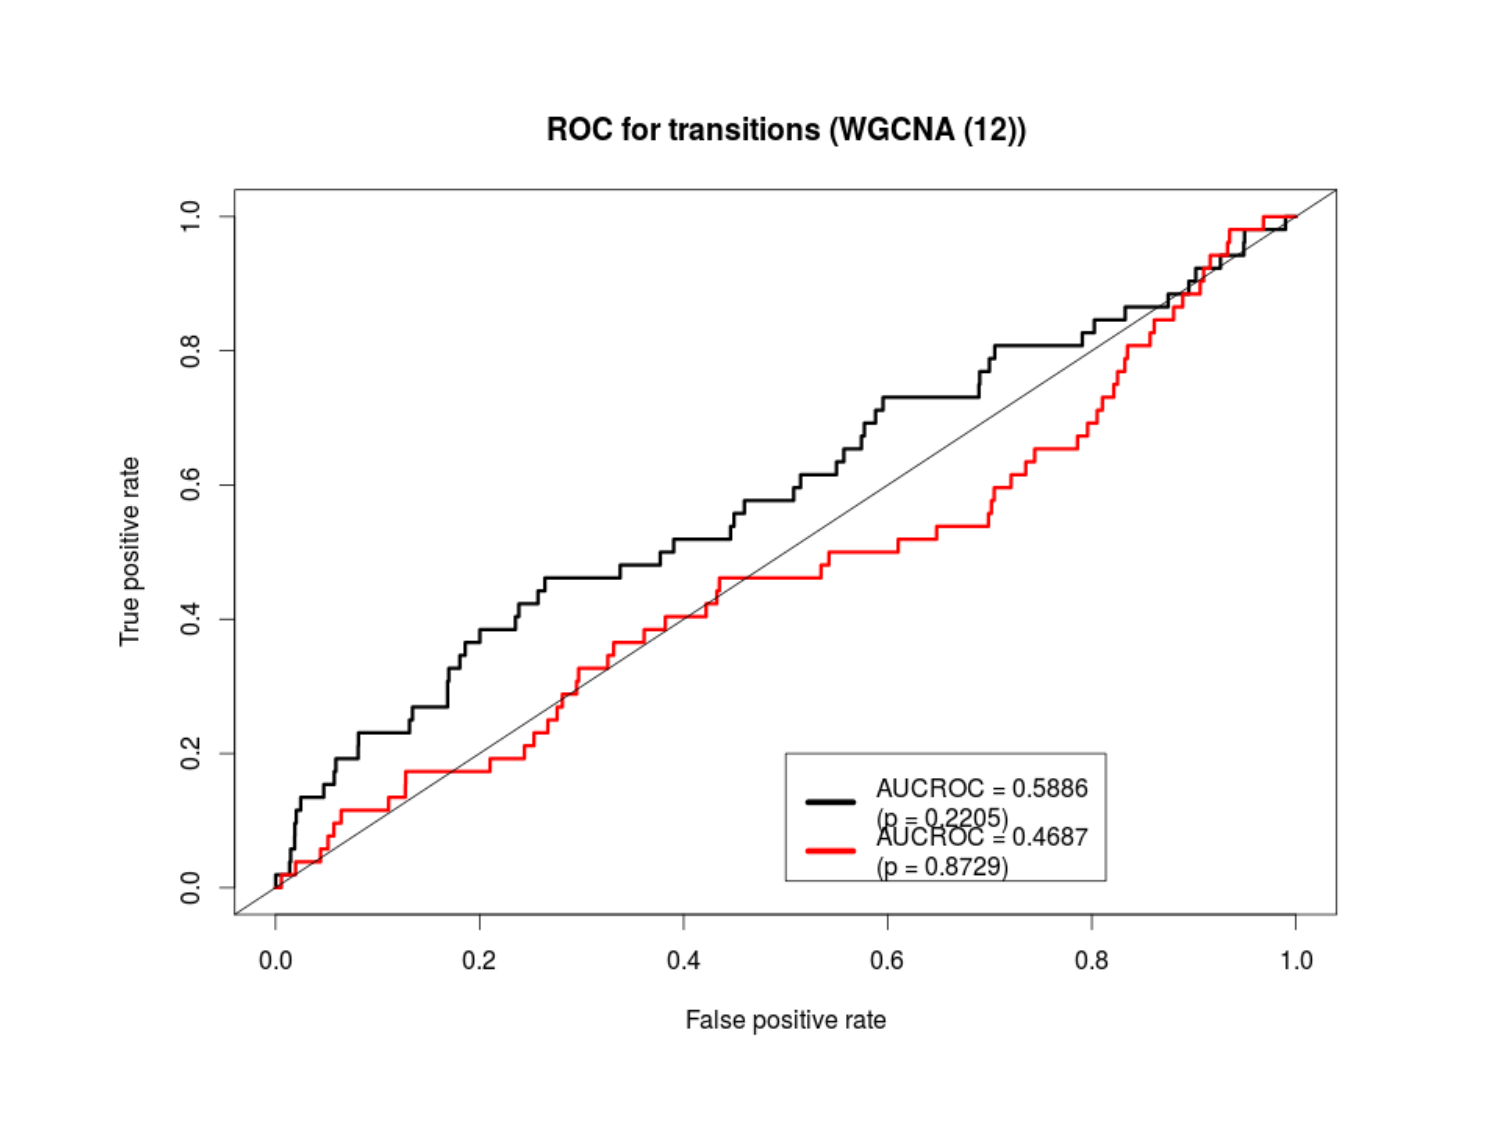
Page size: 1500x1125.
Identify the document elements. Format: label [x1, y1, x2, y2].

picture [112, 67, 1400, 1068]
